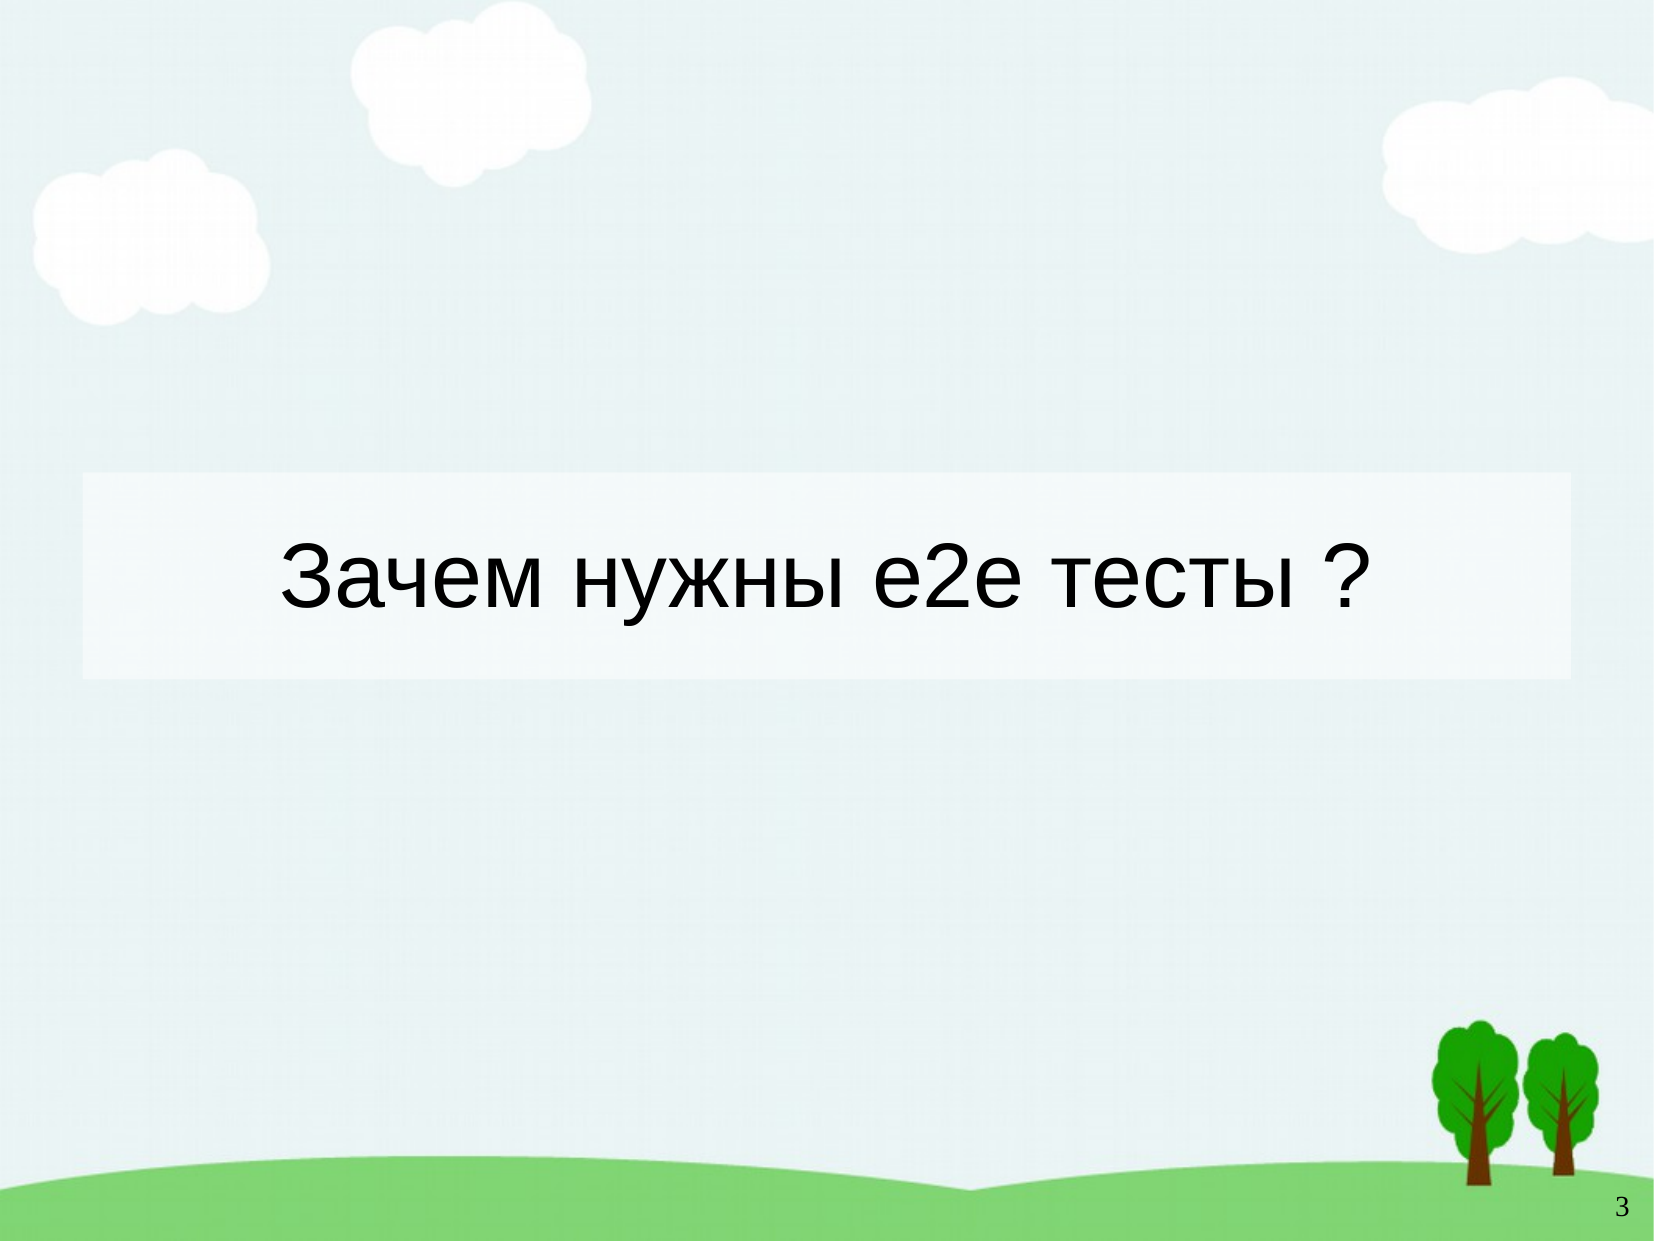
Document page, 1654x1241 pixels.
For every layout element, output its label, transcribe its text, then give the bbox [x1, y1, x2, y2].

title Зачем нужны e2e тесты ? [82, 472, 1571, 680]
picture [0, 0, 1654, 1241]
